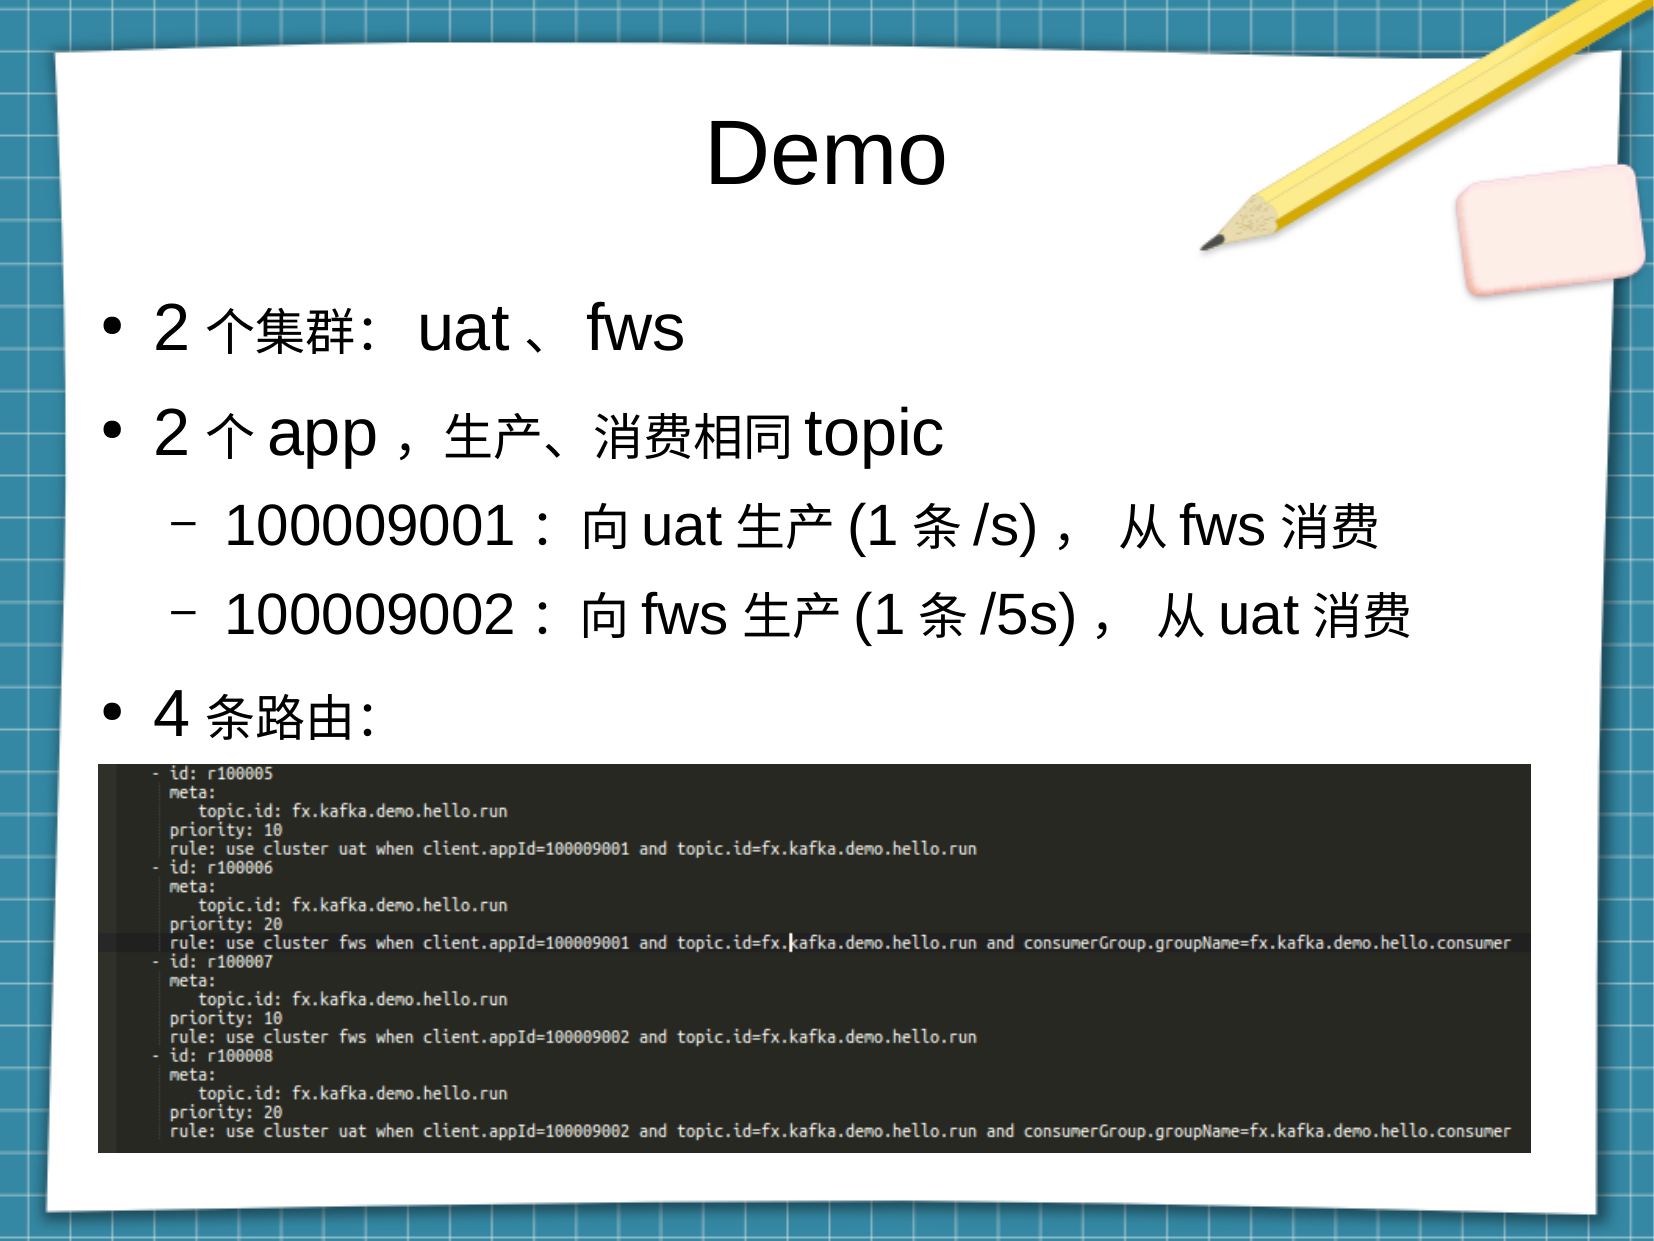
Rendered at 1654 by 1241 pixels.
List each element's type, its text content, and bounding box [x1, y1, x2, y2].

picture [0, 0, 1654, 1241]
list 2个集群：uat、fws 2个app，生产、消费相同topic 100009001：向uat生产(1条/s)， 从fws消费 100009002：向fws生产(1条/5s)， 从uat消费 4条路由： [82, 290, 1571, 1010]
title Demo [82, 49, 1571, 257]
